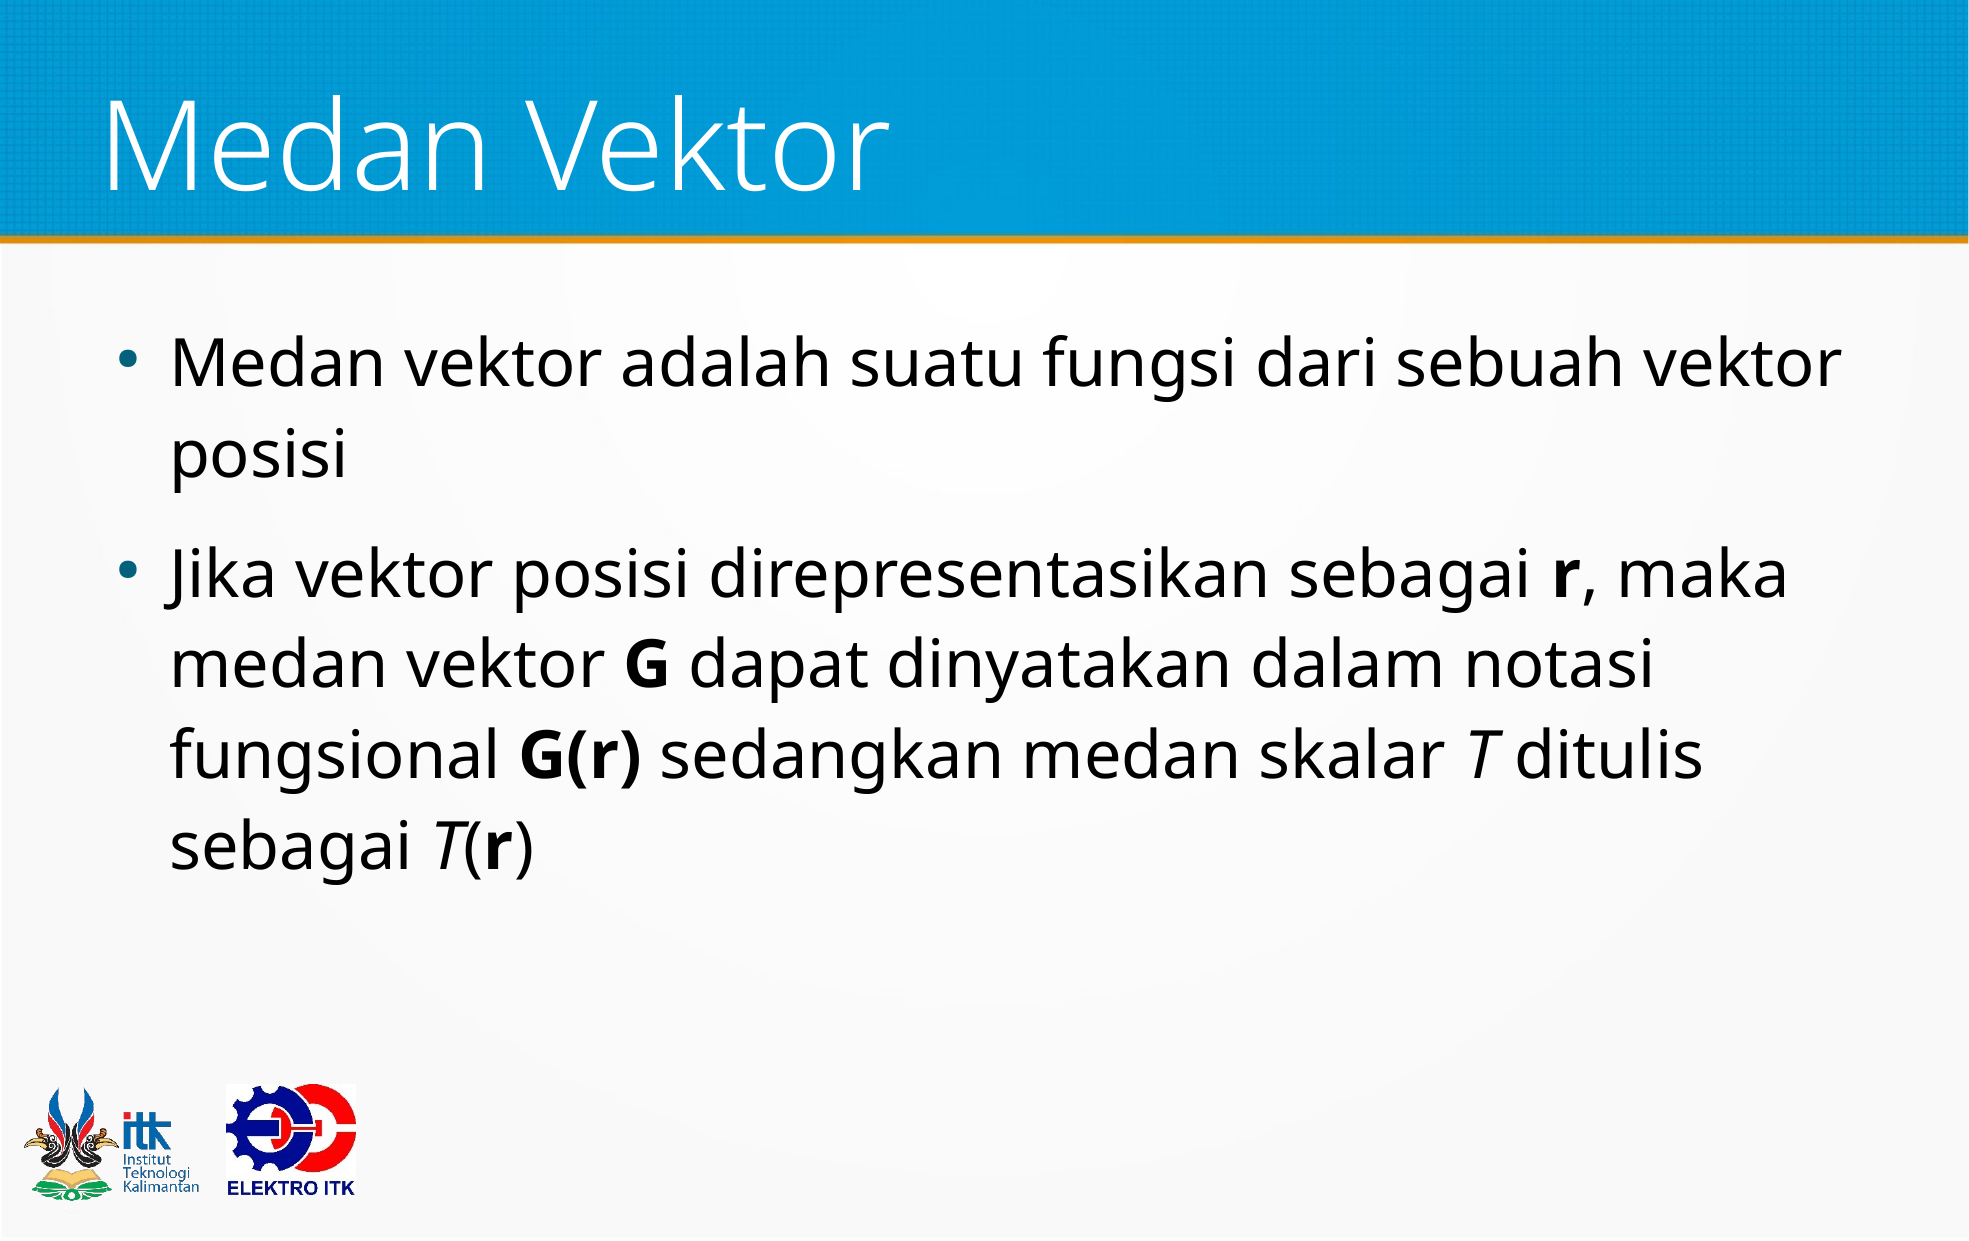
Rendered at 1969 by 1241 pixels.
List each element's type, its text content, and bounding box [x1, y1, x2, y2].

title Medan Vektor [98, 19, 1870, 227]
list Medan vektor adalah suatu fungsi dari sebuah vektor posisi Jika vektor posisi direpresentasikan sebagai r, maka medan vektor G dapat dinyatakan dalam notasi fungsional G(r) sedangkan medan skalar T ditulis sebagai T(r) [98, 315, 1861, 976]
picture [0, 233, 1969, 1241]
